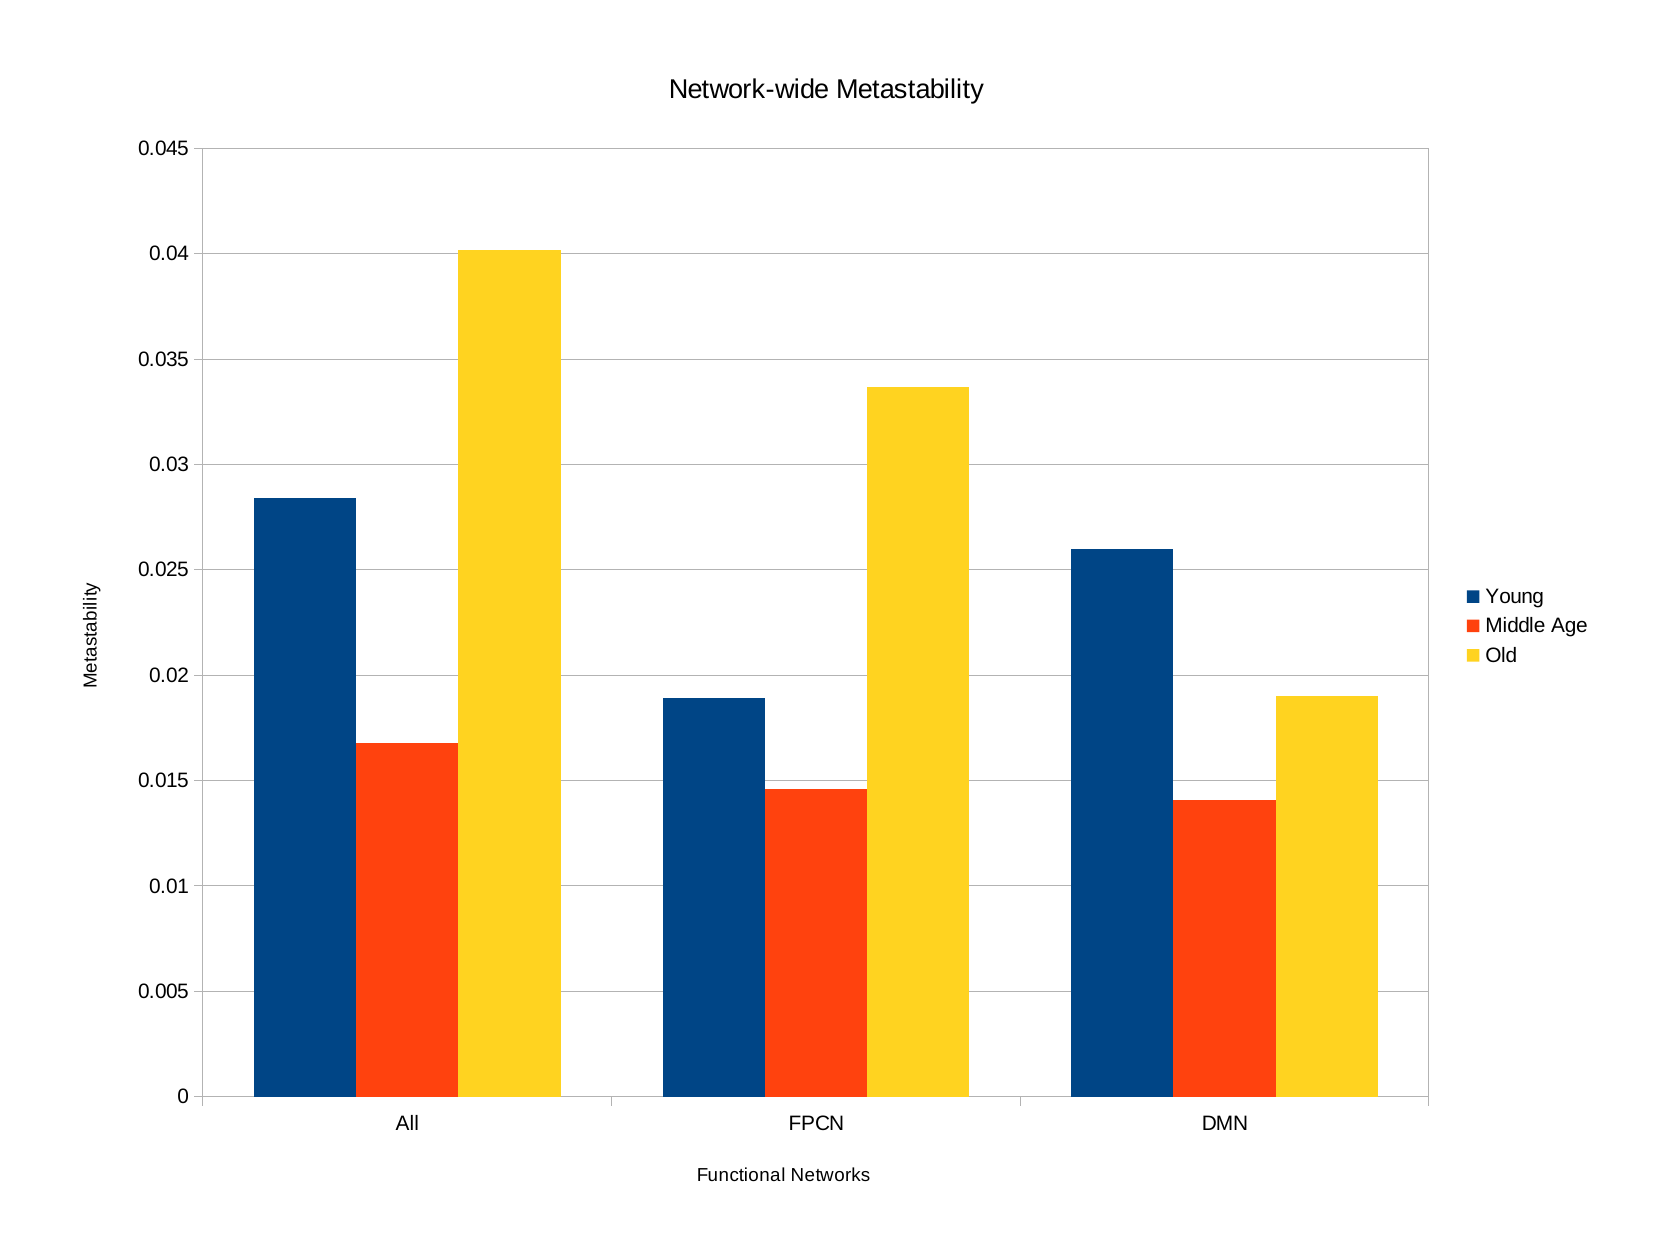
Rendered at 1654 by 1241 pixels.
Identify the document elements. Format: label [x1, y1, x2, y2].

chart [47, 35, 1607, 1217]
